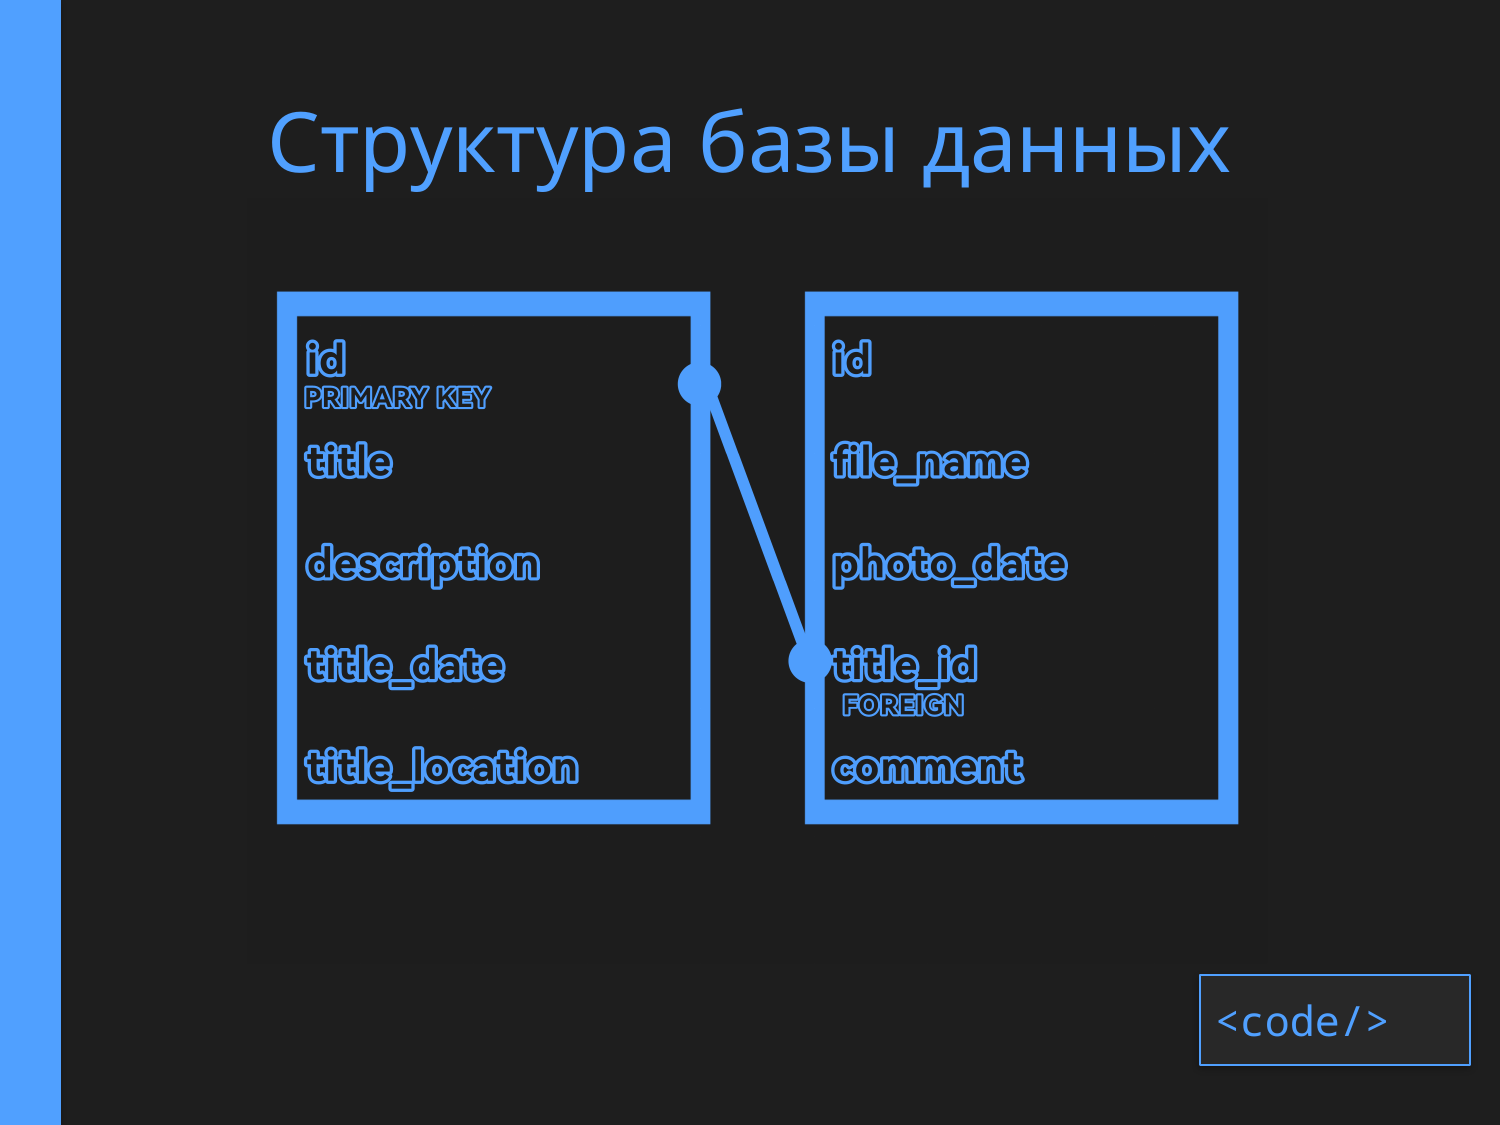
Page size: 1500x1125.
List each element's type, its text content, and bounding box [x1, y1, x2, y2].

picture [247, 198, 1268, 965]
text_box [0, 0, 60, 1125]
title Структура базы данных [75, 45, 1425, 233]
text_box <code/> [1199, 974, 1470, 1065]
